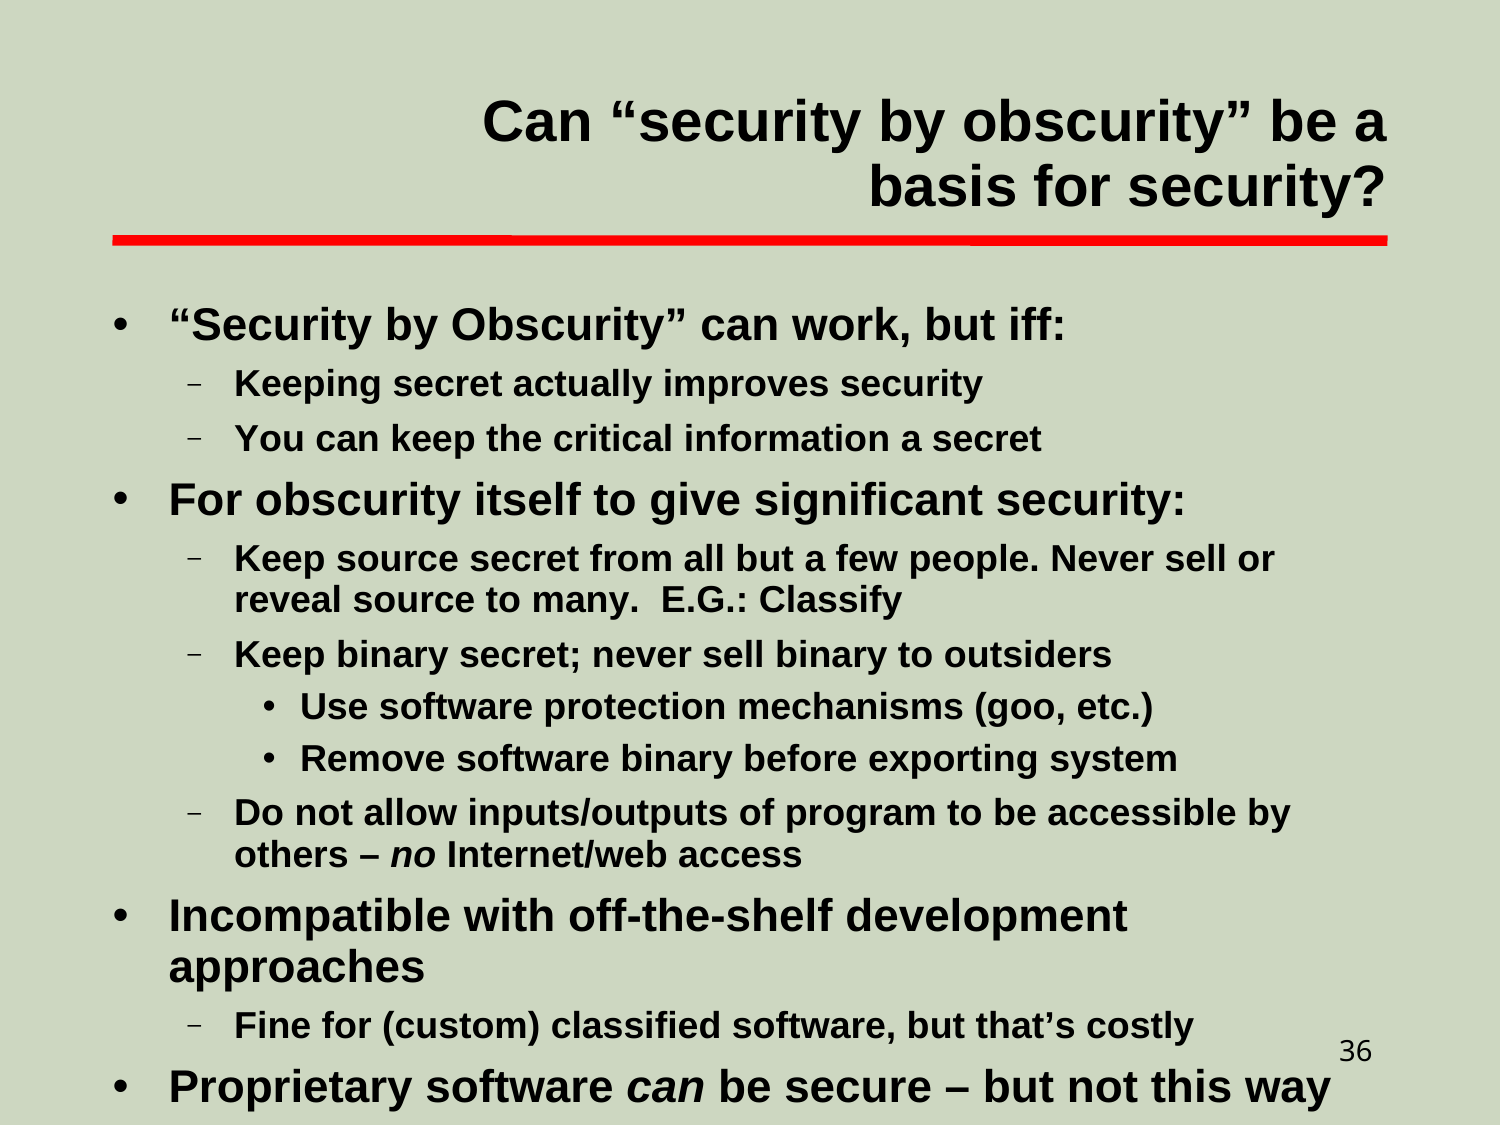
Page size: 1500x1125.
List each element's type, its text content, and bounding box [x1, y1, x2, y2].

title Can “security by obscurity” be a basis for security? [337, 85, 1388, 224]
list “Security by Obscurity” can work, but iff: Keeping secret actually improves security You can keep the critical information a secret For obscurity itself to give significant security: Keep source secret from all but a few people. Never sell or reveal source to many. E.G.: Classify Keep binary secret; never sell binary to outsiders Use software protection mechanisms (goo, etc.) Remove software binary before exporting system Do not allow inputs/outputs of program to be accessible by others – no Internet/web access Incompatible with off-the-shelf development approaches Fine for (custom) classified software, but that’s costly Proprietary software can be secure – but not this way [112, 299, 1388, 1113]
